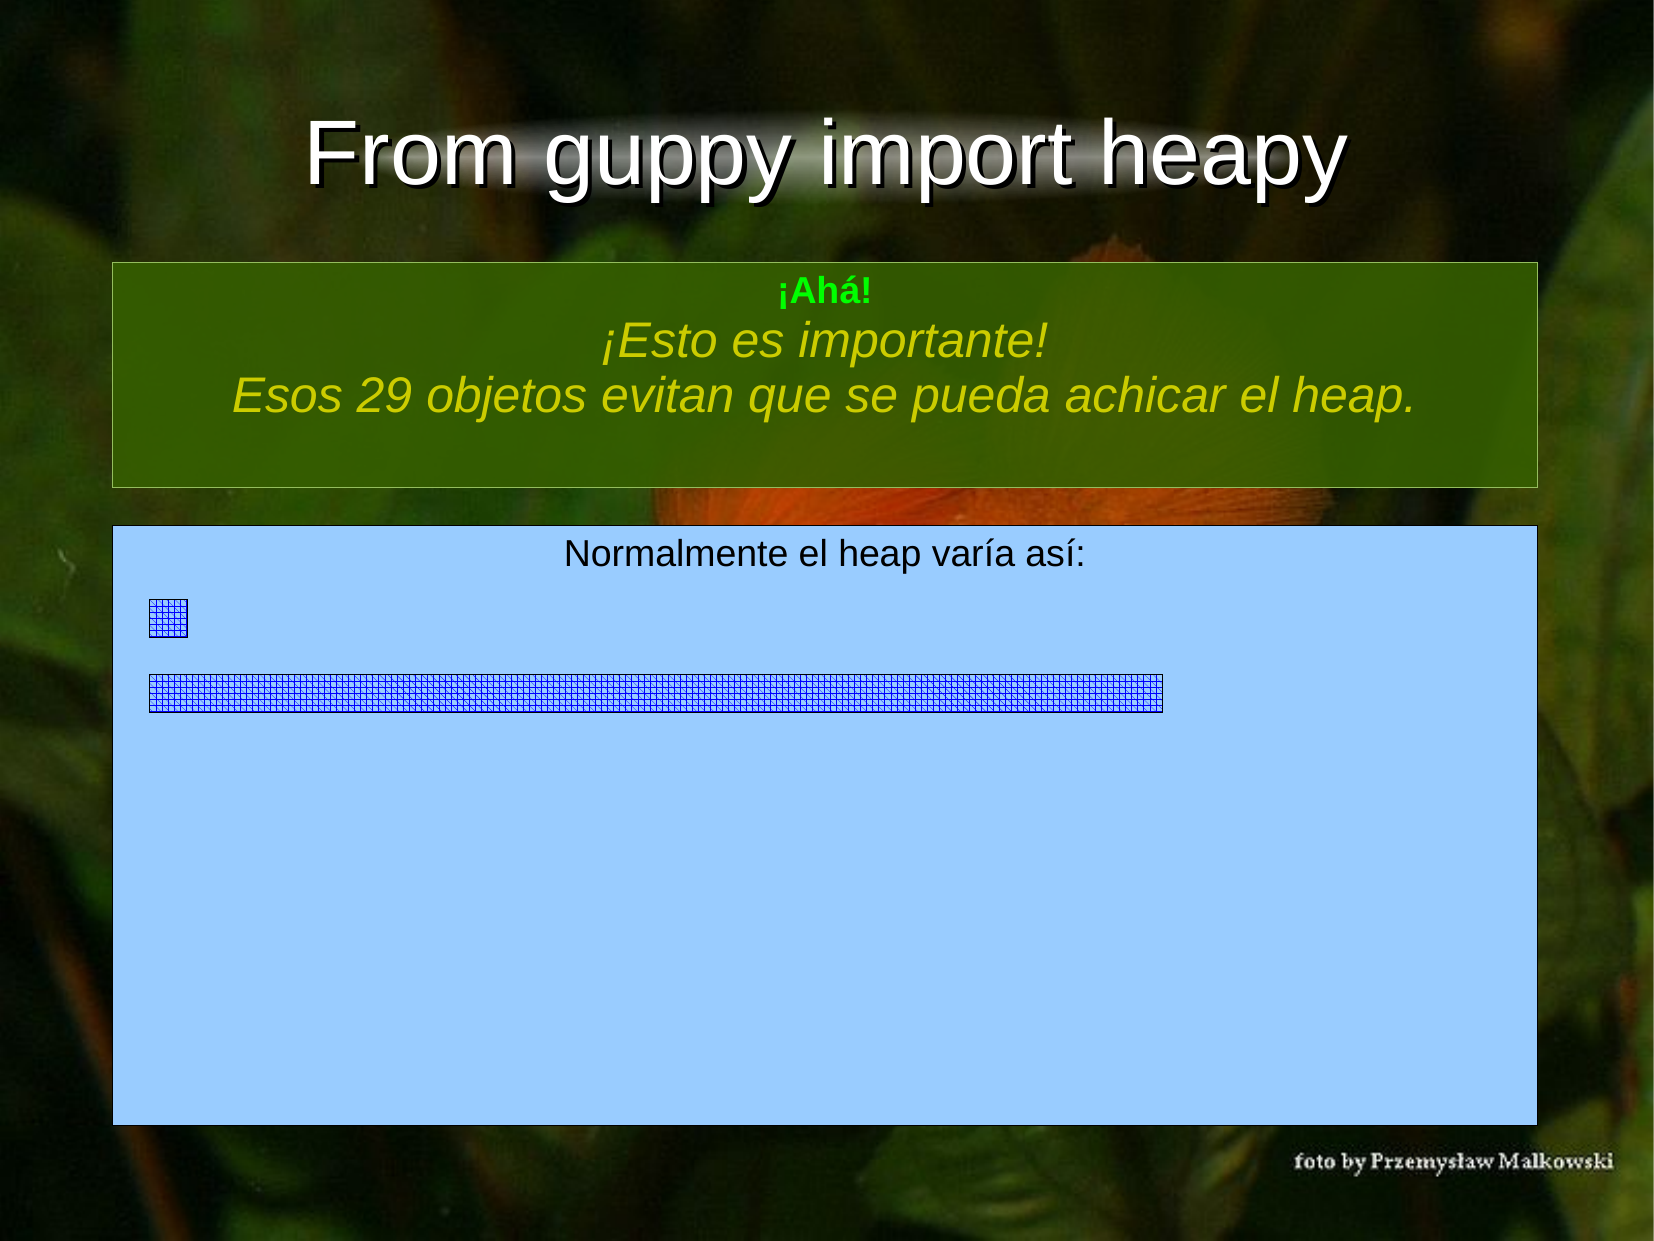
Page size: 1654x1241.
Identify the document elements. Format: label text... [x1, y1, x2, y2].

text_box Normalmente el heap varía así: [112, 525, 1538, 1126]
text_box [149, 599, 188, 638]
title From guppy import heapy [82, 49, 1571, 257]
text_box ¡Ahá! ¡Esto es importante! Esos 29 objetos evitan que se pueda achicar el heap. [112, 262, 1538, 488]
text_box [149, 674, 1163, 713]
picture [0, 0, 1654, 1241]
